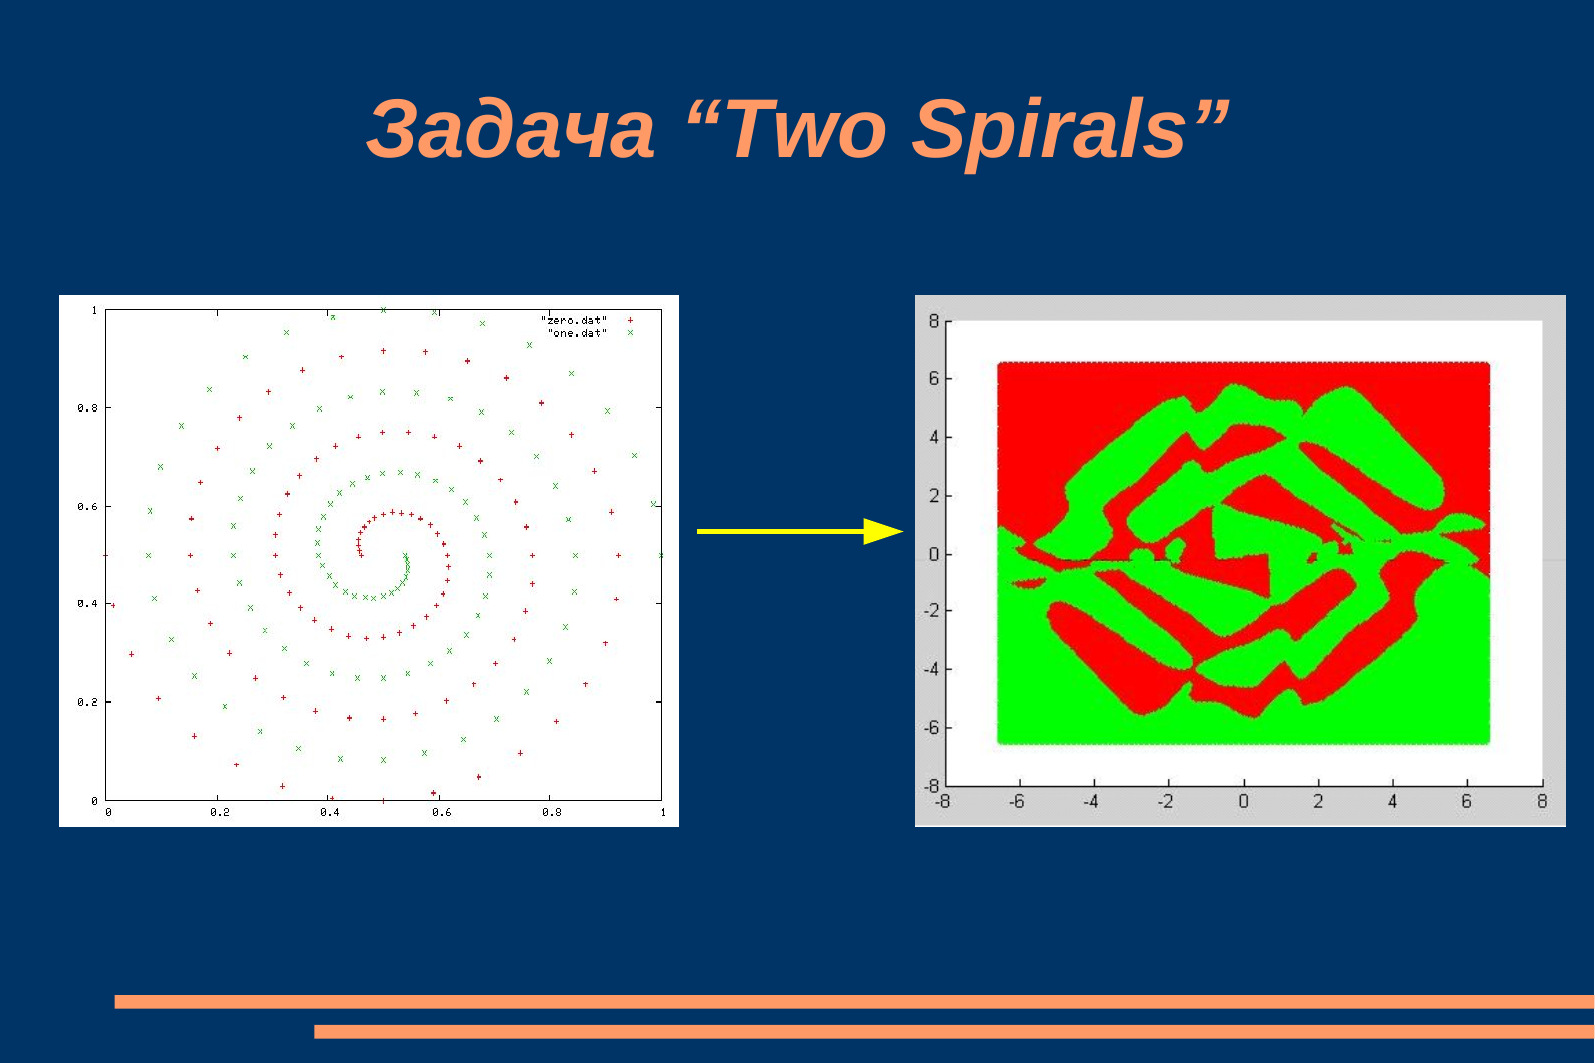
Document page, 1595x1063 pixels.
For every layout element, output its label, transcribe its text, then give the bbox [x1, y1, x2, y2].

picture [59, 295, 679, 827]
title Задача “Two Spirals” [117, 39, 1479, 218]
picture [915, 295, 1566, 827]
